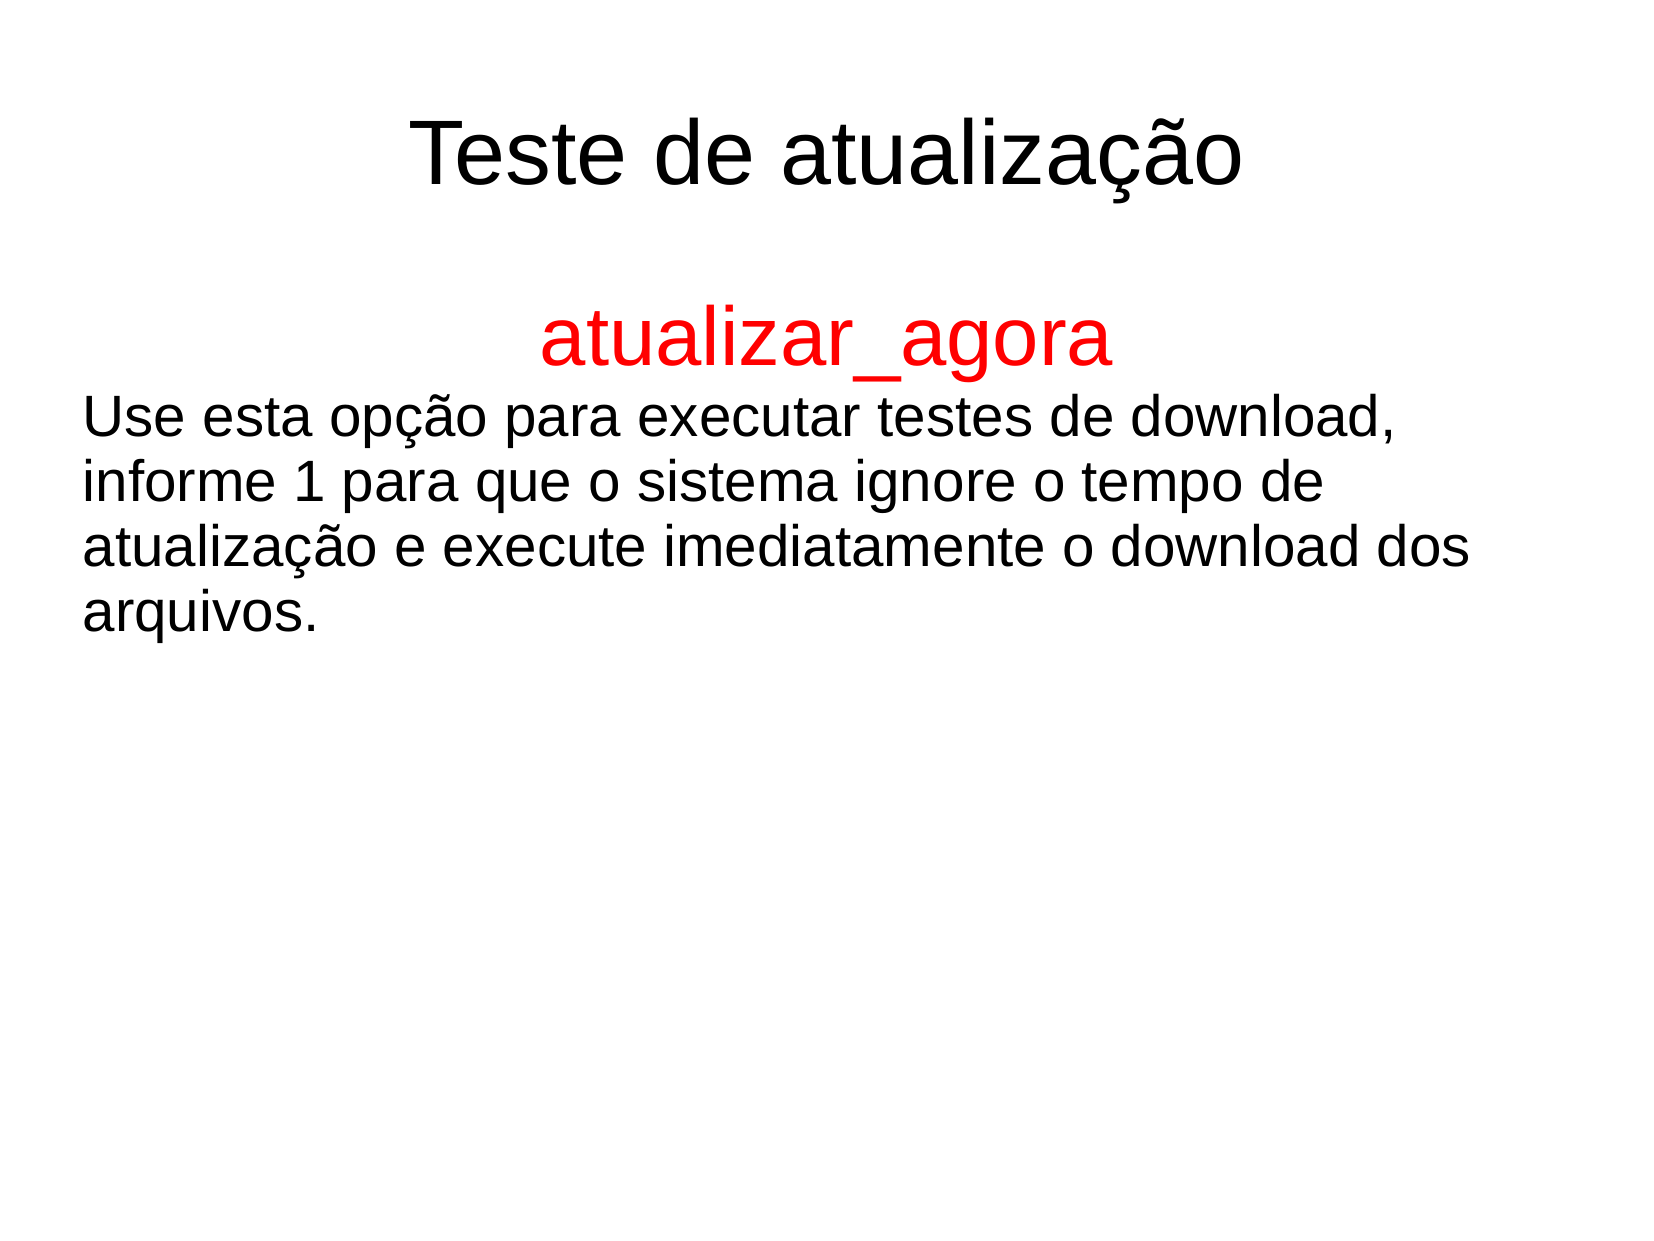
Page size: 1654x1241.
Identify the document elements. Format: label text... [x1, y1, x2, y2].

subtitle atualizar_agora Use esta opção para executar testes de download, informe 1 para que o sistema ignore o tempo de atualização e execute imediatamente o download dos arquivos. [82, 290, 1571, 1010]
title Teste de atualização [82, 49, 1571, 257]
